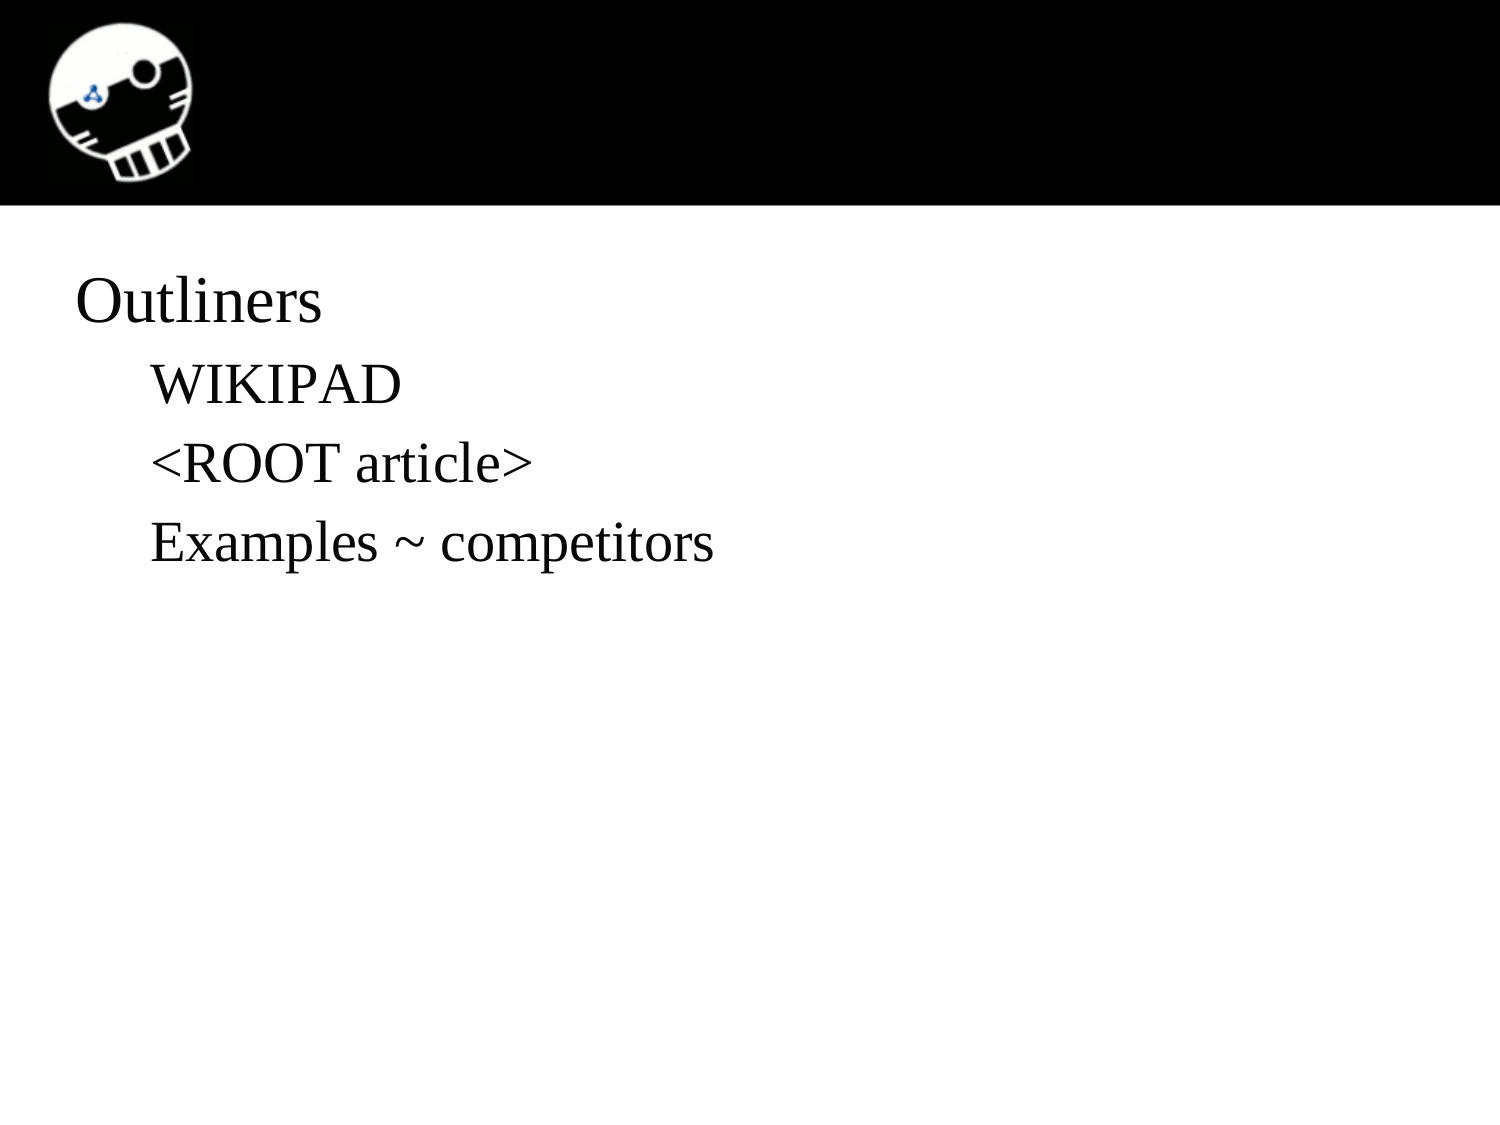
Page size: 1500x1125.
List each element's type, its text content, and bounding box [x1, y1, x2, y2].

list Outliners WIKIPAD <ROOT article> Examples ~ competitors [75, 263, 1425, 1006]
picture [0, 0, 1500, 1125]
